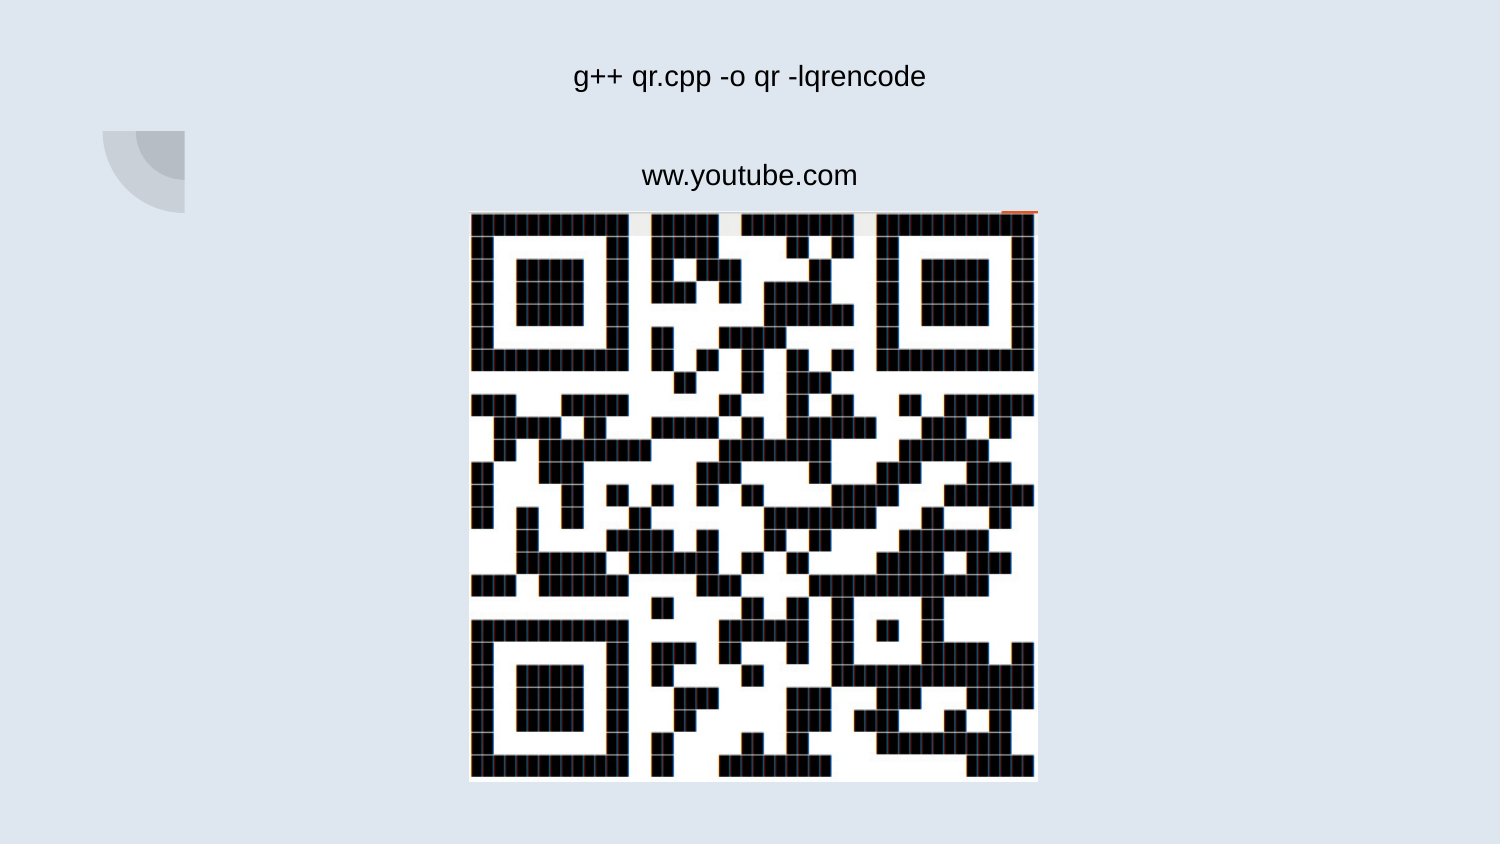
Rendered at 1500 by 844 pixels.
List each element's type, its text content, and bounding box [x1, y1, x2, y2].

title g++ qr.cpp -o qr -lqrencode ww.youtube.com [173, 43, 1327, 208]
picture [469, 211, 1038, 782]
